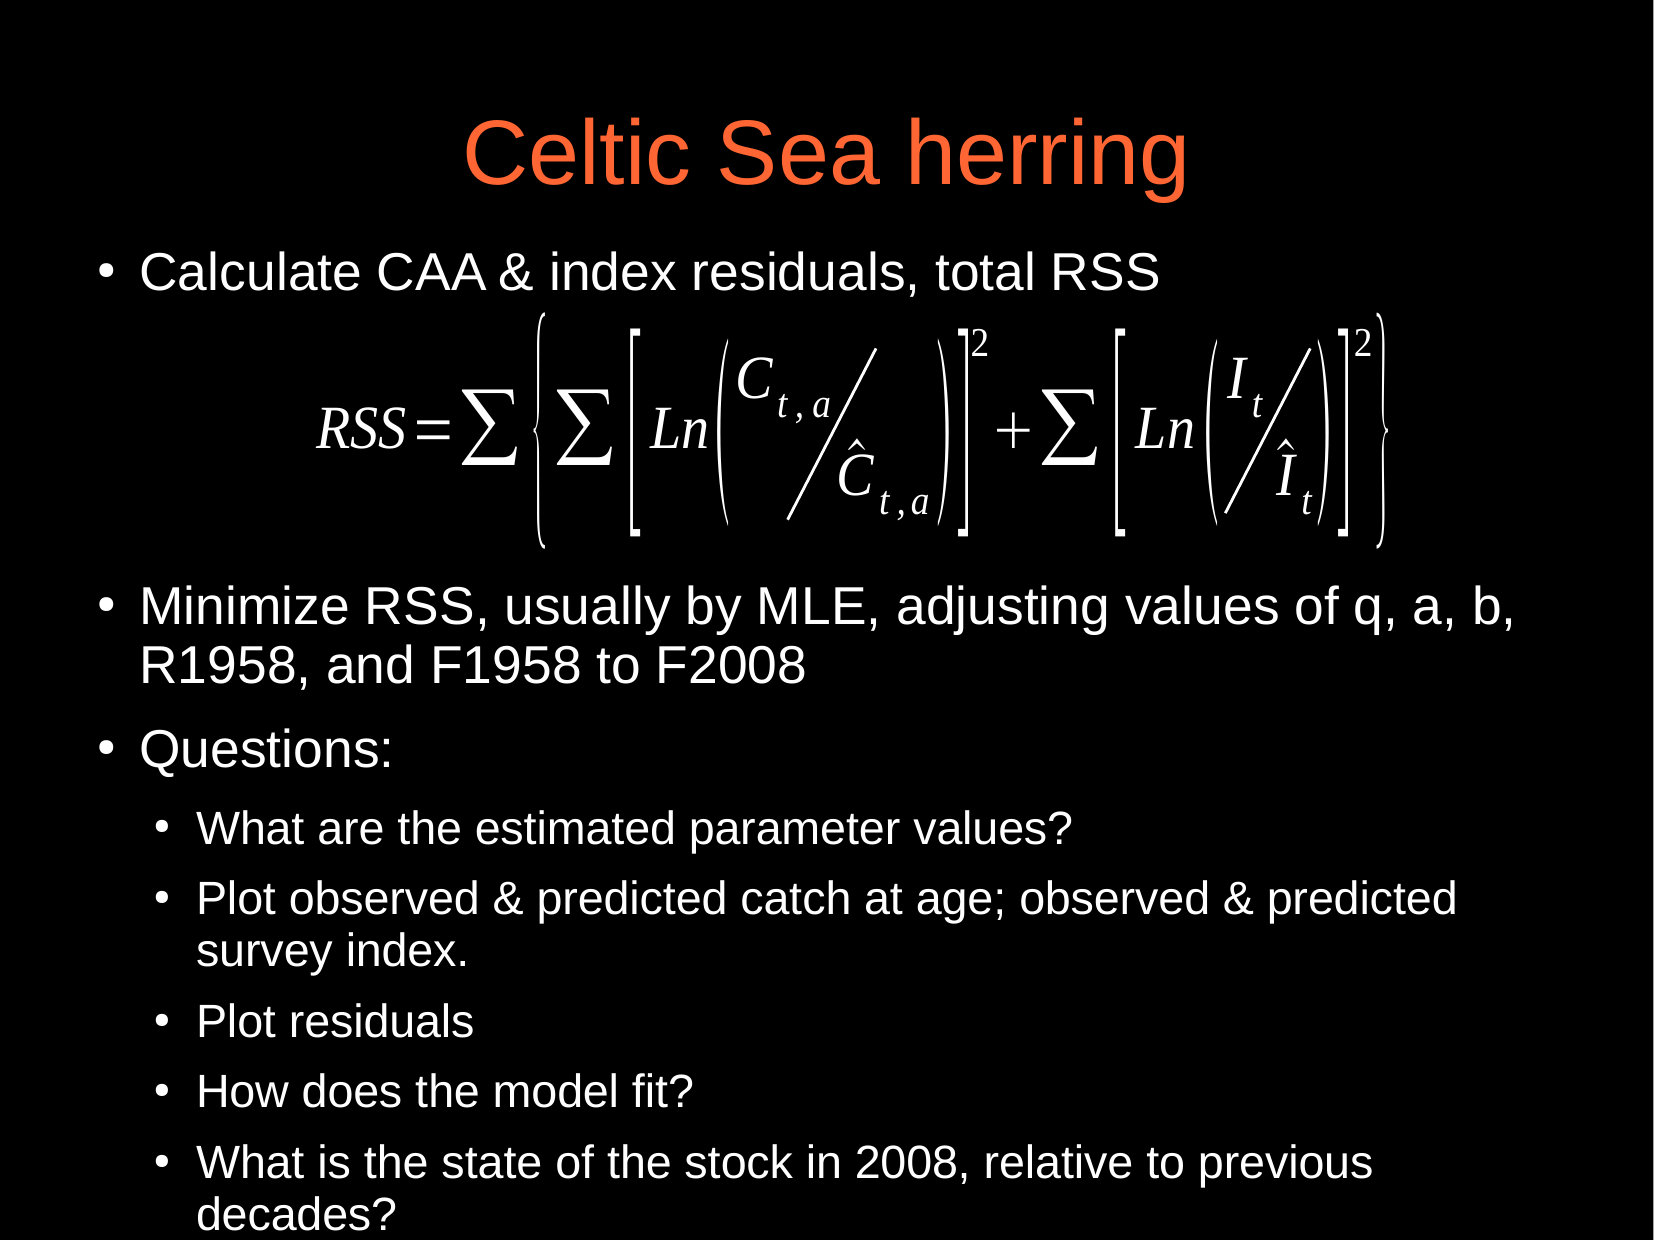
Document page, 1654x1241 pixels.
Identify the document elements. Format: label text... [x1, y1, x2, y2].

list Calculate CAA & index residuals, total RSS Minimize RSS, usually by MLE, adjusting values of q, a, b, R1958, and F1958 to F2008 Questions: What are the estimated parameter values? Plot observed & predicted catch at age; observed & predicted survey index. Plot residuals How does the model fit? What is the state of the stock in 2008, relative to previous decades? [82, 242, 1571, 1241]
title Celtic Sea herring [82, 49, 1571, 242]
chart [298, 309, 1413, 552]
